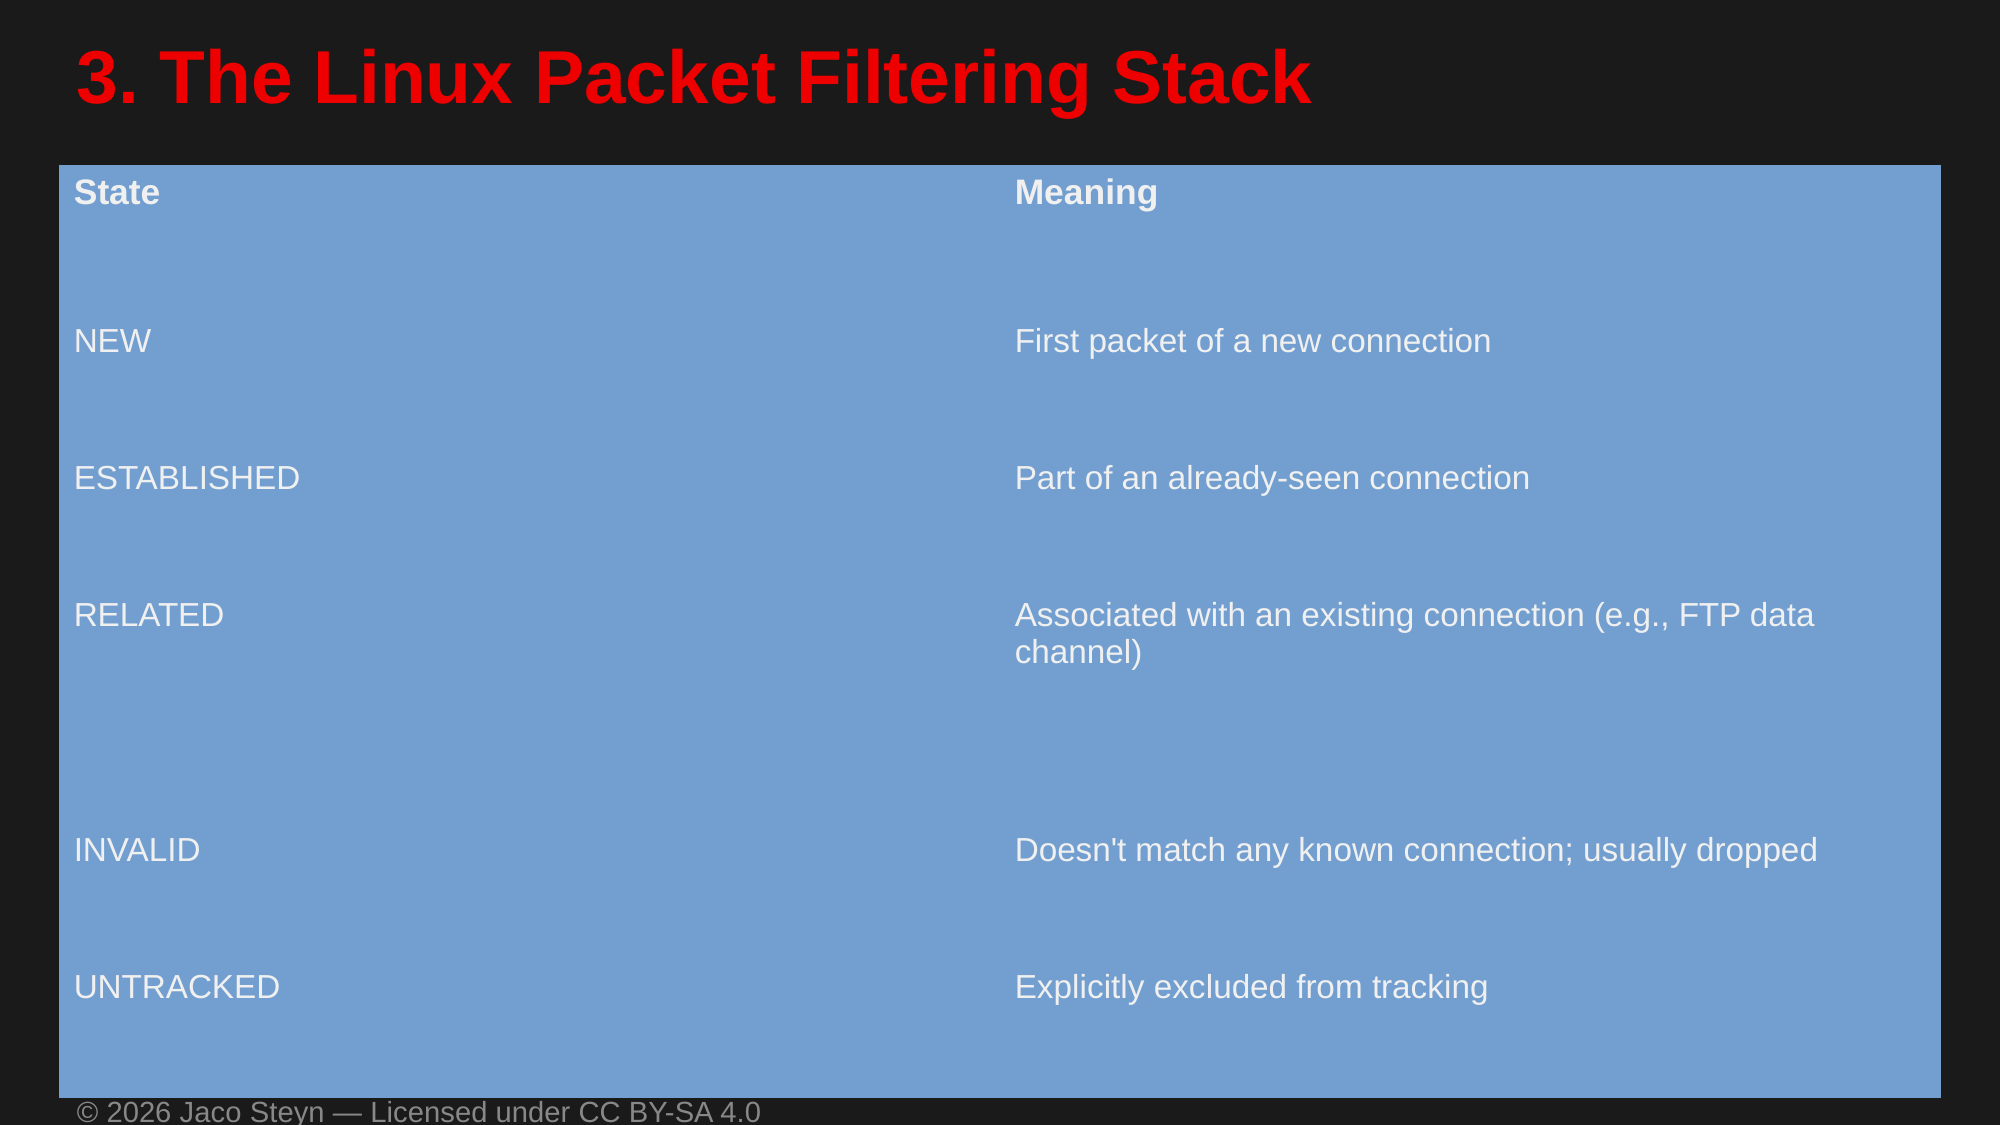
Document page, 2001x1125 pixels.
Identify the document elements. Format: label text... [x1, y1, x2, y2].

table_cell UNTRACKED [59, 961, 1000, 1083]
table_cell Explicitly excluded from tracking [1000, 961, 1941, 1083]
table_header Meaning [1000, 165, 1941, 315]
text_box © 2026 Jaco Steyn — Licensed under CC BY-SA 4.0 [59, 1083, 1942, 1120]
table_cell Associated with an existing connection (e.g., FTP data channel) [1000, 589, 1941, 824]
table_cell ESTABLISHED [59, 452, 1000, 589]
table_cell Part of an already-seen connection [1000, 452, 1941, 589]
table_cell NEW [59, 315, 1000, 452]
table_cell RELATED [59, 589, 1000, 824]
table_cell INVALID [59, 824, 1000, 961]
table_cell First packet of a new connection [1000, 315, 1941, 452]
table_cell Doesn't match any known connection; usually dropped [1000, 824, 1941, 961]
text_box 3. The Linux Packet Filtering Stack [59, 23, 1942, 142]
table_header State [59, 165, 1000, 315]
